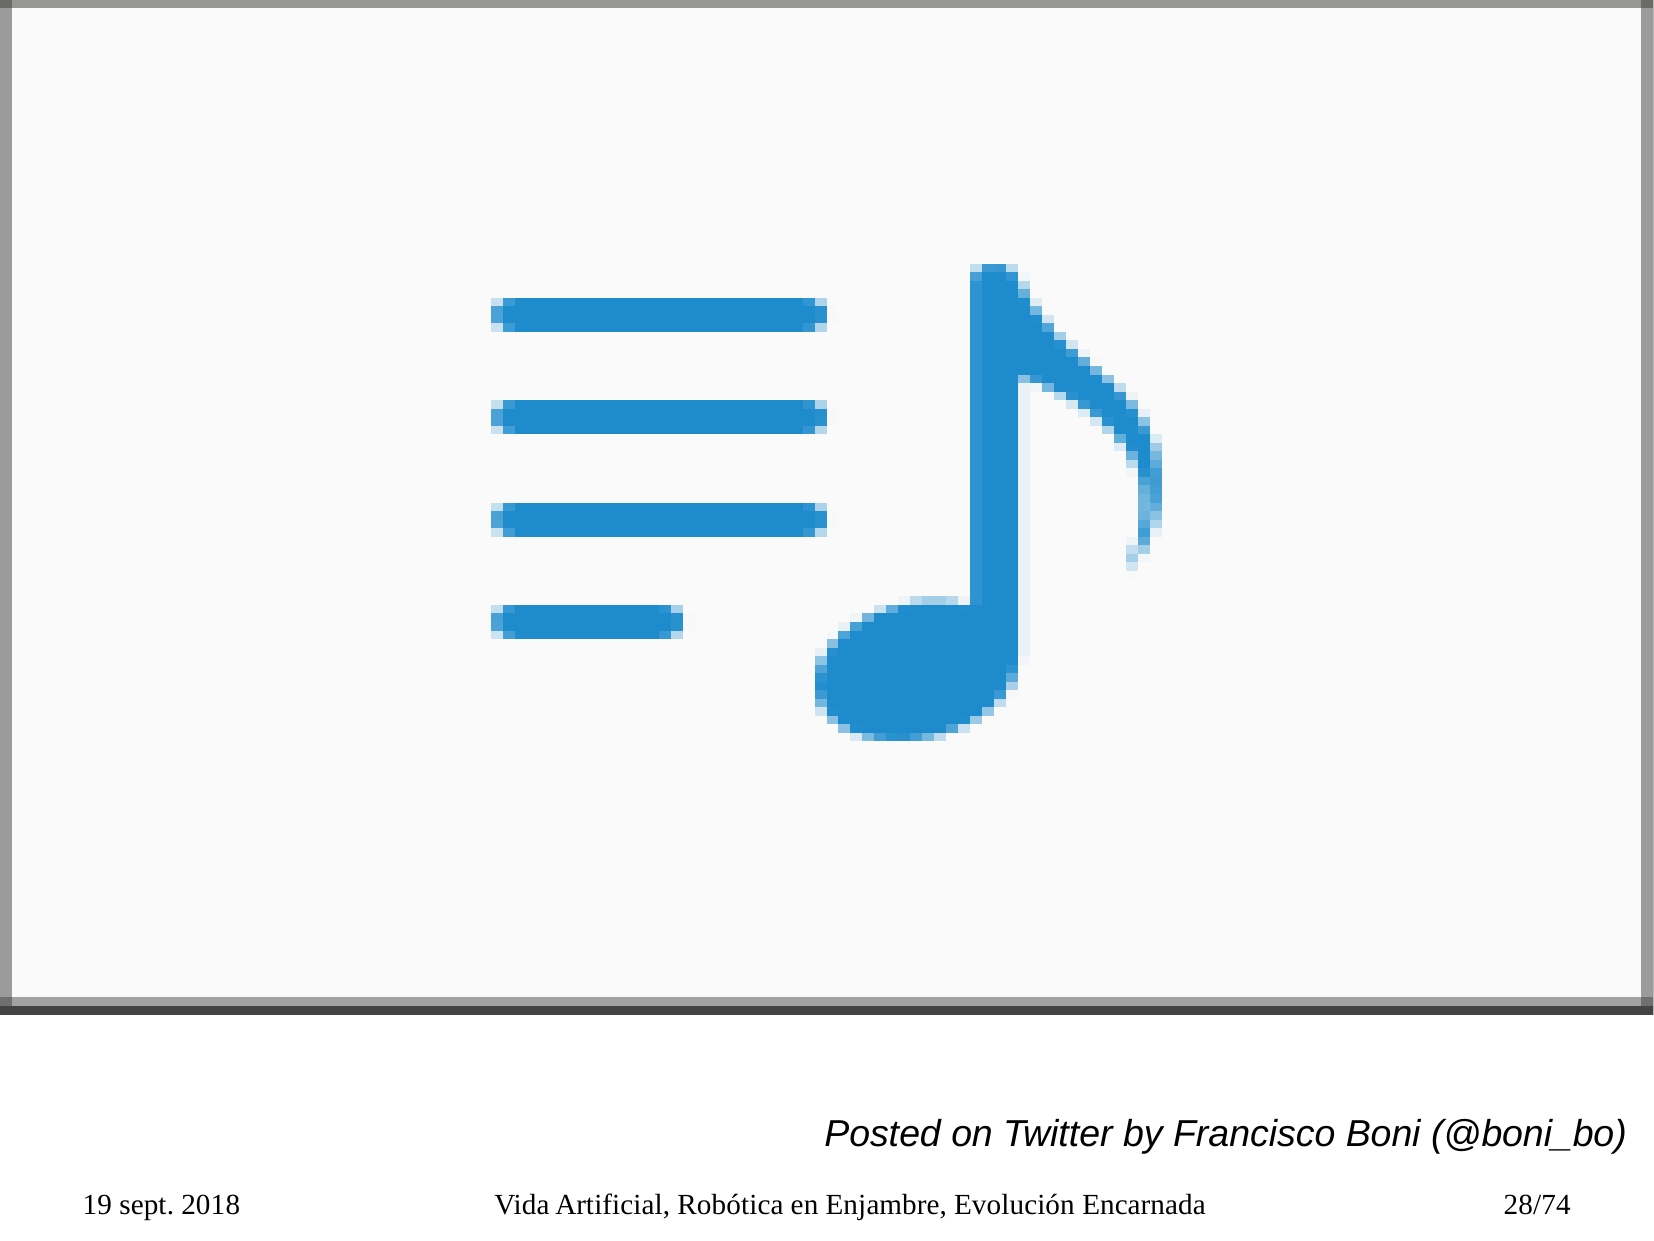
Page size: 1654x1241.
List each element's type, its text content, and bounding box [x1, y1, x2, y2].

text_box [0, 0, 1654, 1016]
text_box Posted on Twitter by Francisco Boni (@boni_bo) [177, 1105, 1642, 1163]
